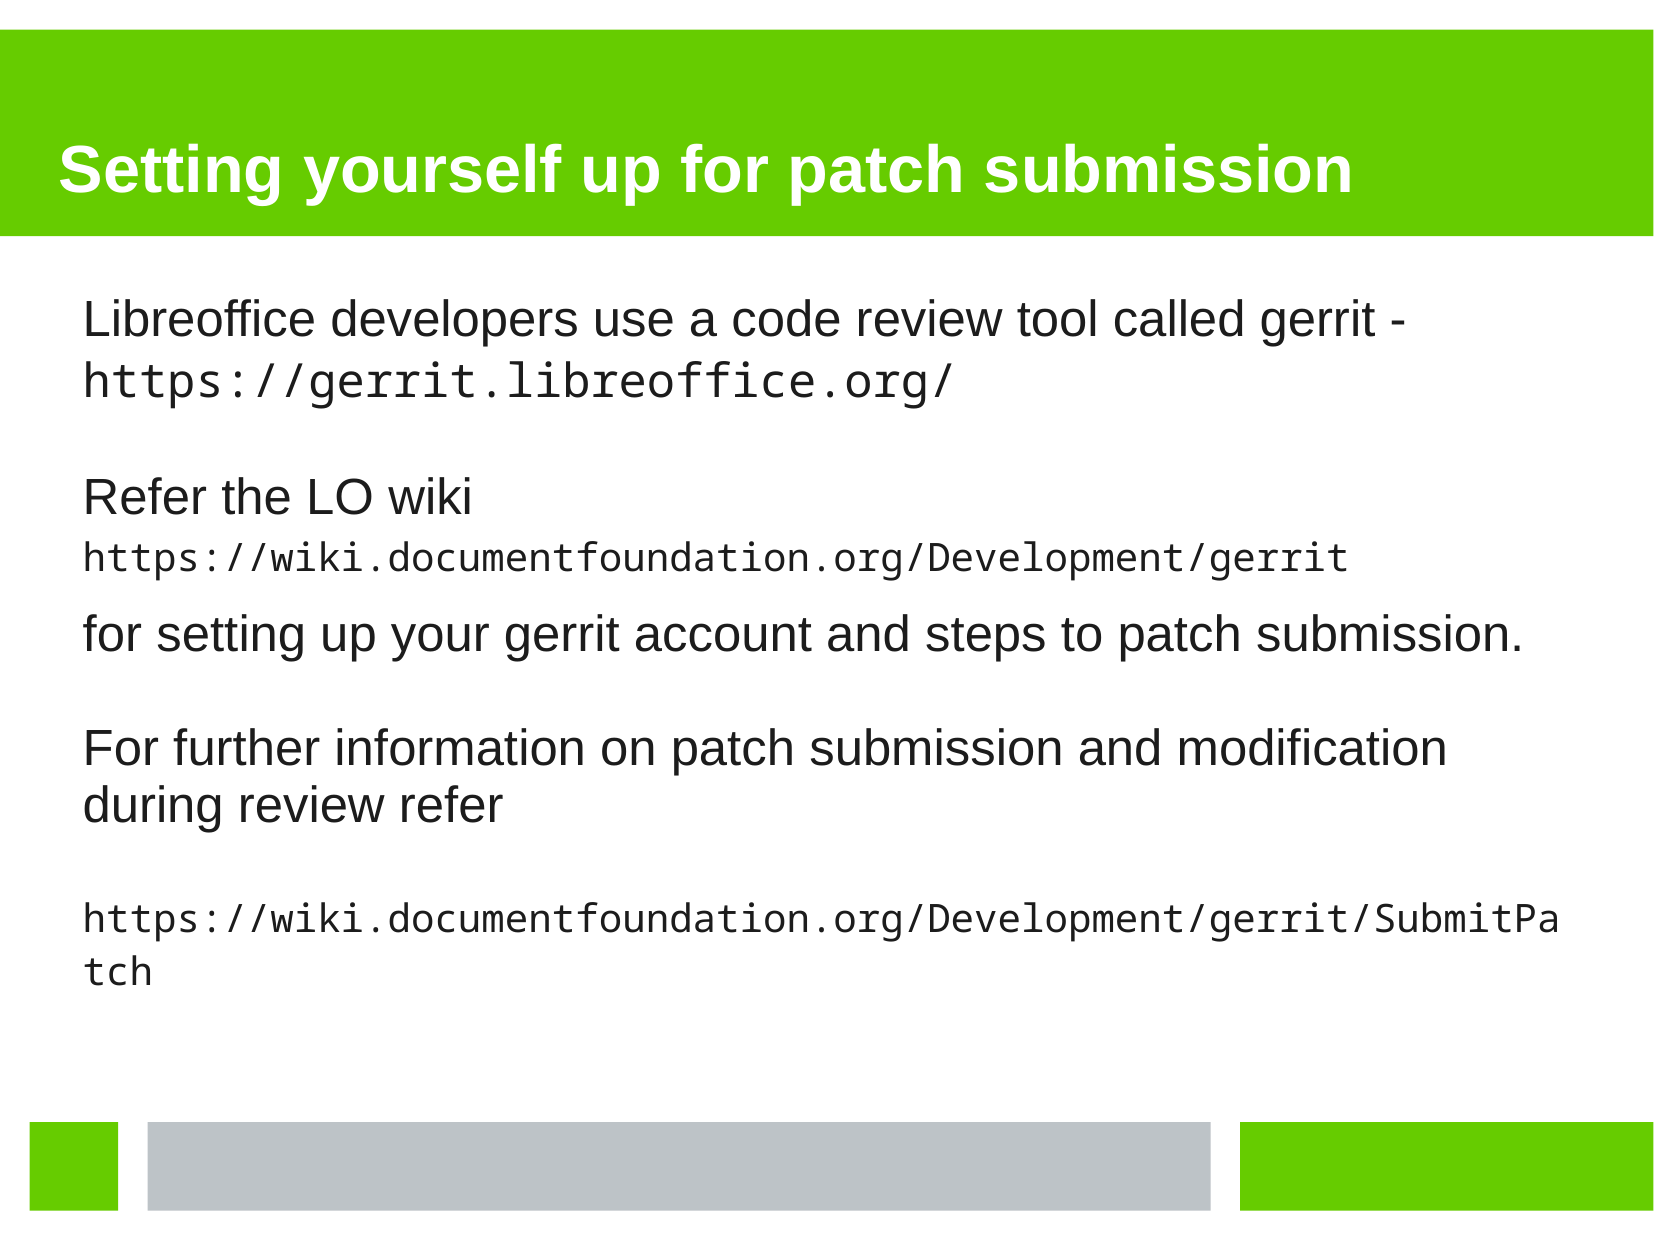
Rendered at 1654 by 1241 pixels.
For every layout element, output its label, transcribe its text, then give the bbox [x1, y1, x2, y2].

list Libreoffice developers use a code review tool called gerrit - https://gerrit.libreoffice.org/ Refer the LO wiki https://wiki.documentfoundation.org/Development/gerrit for setting up your gerrit account and steps to patch submission. For further information on patch submission and modification during review refer https://wiki.documentfoundation.org/Development/gerrit/SubmitPatch [82, 290, 1571, 1010]
title Setting yourself up for patch submission [59, 51, 1595, 207]
